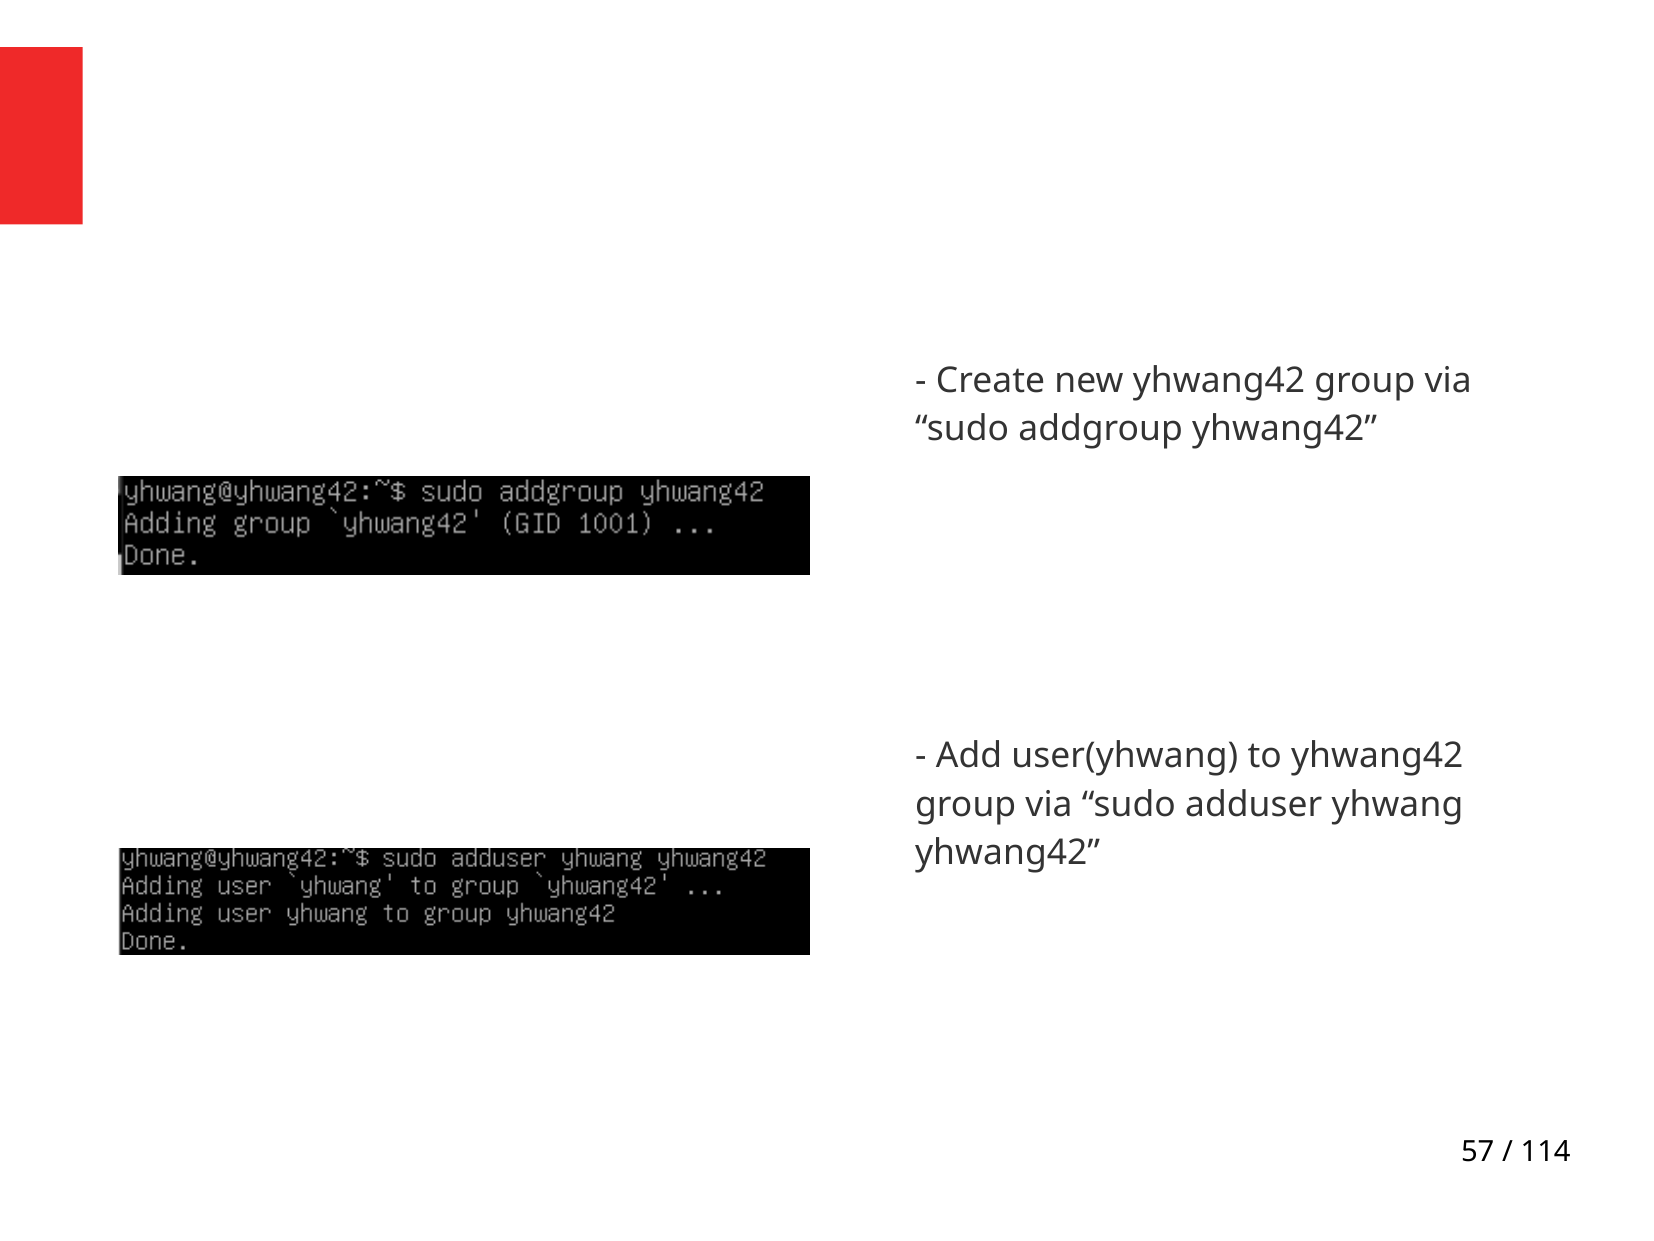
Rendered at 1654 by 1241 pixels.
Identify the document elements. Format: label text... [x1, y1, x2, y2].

picture [118, 476, 810, 575]
list - Create new yhwang42 group via “sudo addgroup yhwang42” [844, 354, 1536, 698]
list - Add user(yhwang) to yhwang42 group via “sudo adduser yhwang yhwang42” [844, 730, 1536, 1074]
picture [118, 848, 810, 955]
